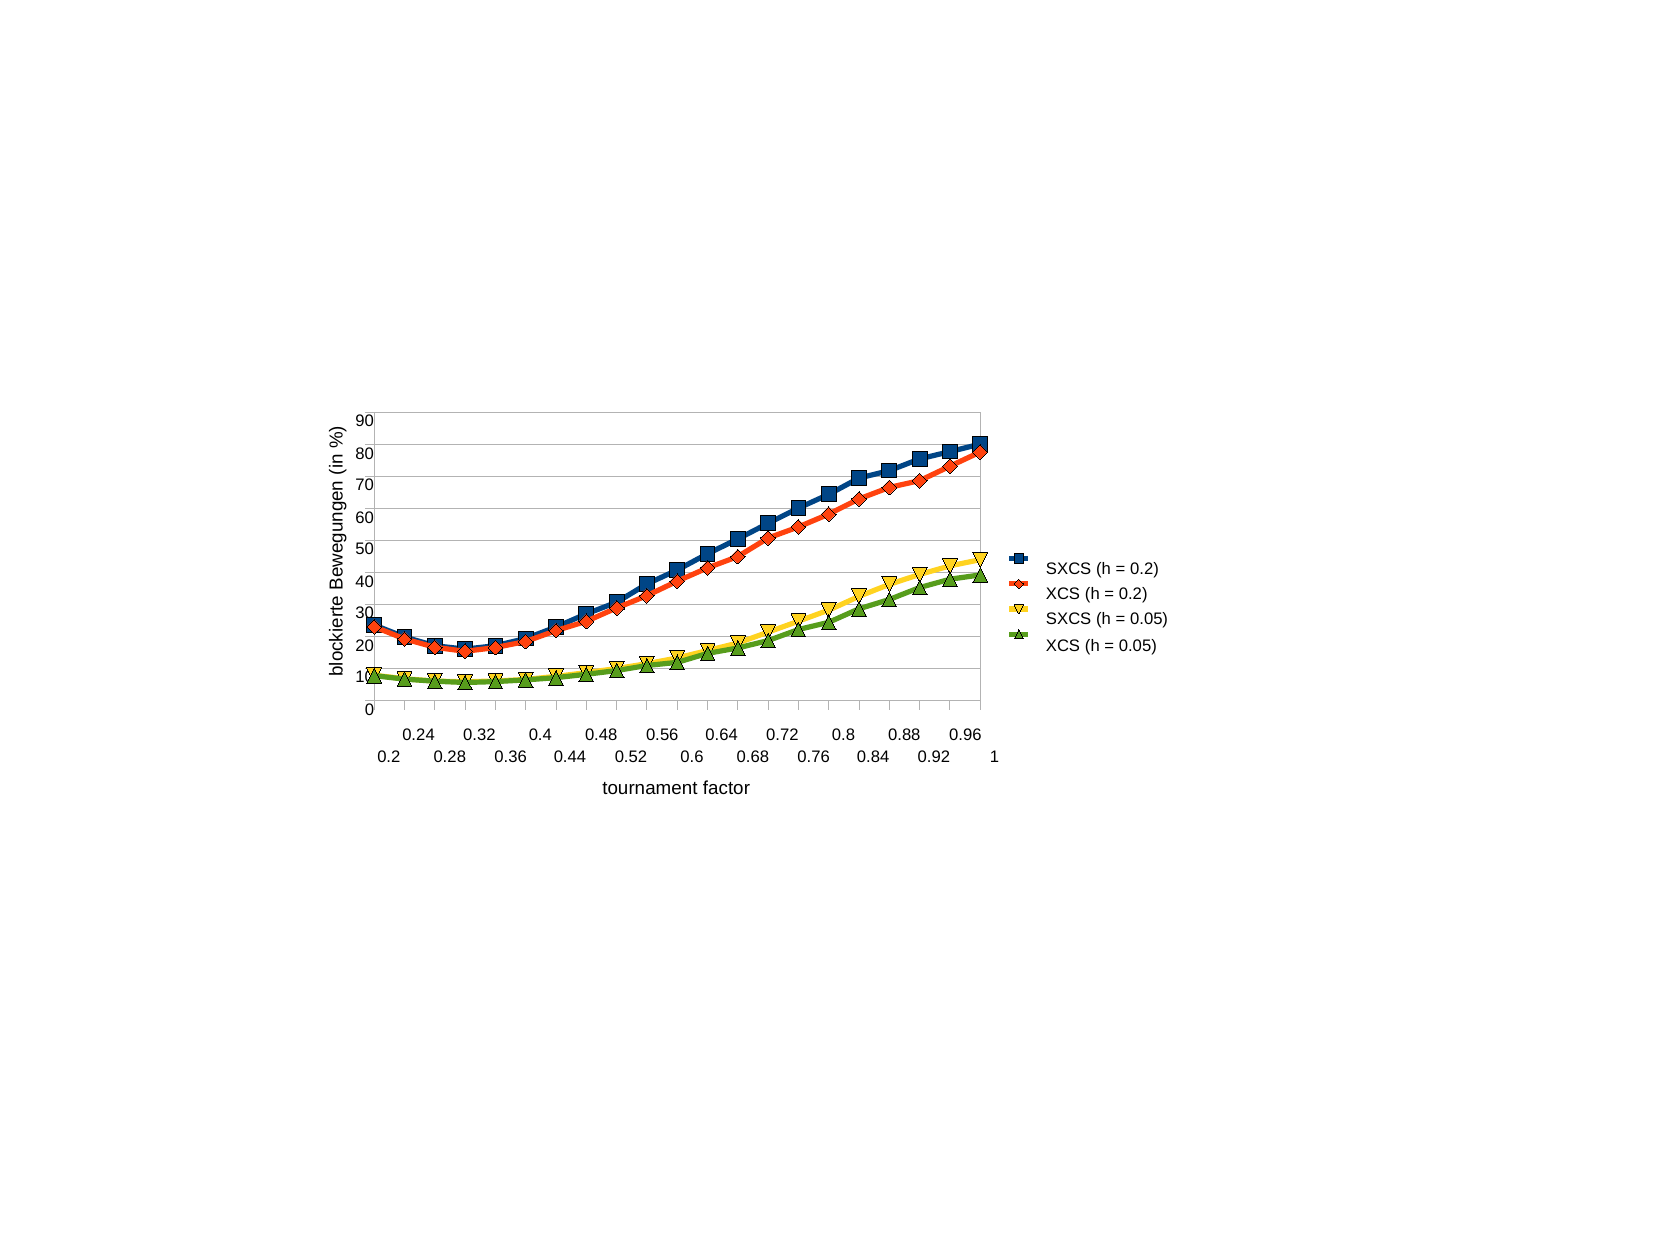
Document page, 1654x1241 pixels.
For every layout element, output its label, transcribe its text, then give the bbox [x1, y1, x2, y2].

text_box 0.48 [570, 717, 631, 752]
text_box 0.4 [514, 717, 567, 752]
text_box 10 [340, 663, 389, 694]
text_box 0.24 [387, 717, 448, 752]
text_box 0.8 [817, 717, 871, 752]
text_box 60 [354, 502, 389, 535]
text_box [281, 394, 1181, 808]
text_box 0.36 [479, 739, 539, 774]
text_box 0.28 [418, 739, 479, 774]
text_box 0.92 [903, 739, 966, 774]
text_box XCS (h = 0.2) [1031, 577, 1163, 602]
text_box 40 [354, 566, 389, 599]
text_box SXCS (h = 0.2) [1031, 552, 1174, 586]
text_box 0.44 [539, 739, 600, 774]
text_box 0.72 [751, 717, 814, 752]
text_box 20 [354, 630, 389, 663]
text_box 0.2 [362, 739, 416, 774]
text_box 0.6 [665, 739, 719, 770]
text_box 0.52 [600, 739, 663, 770]
text_box blockierte Bewegungen (in %) [318, 411, 354, 692]
text_box 70 [354, 471, 389, 502]
text_box 1 [974, 739, 1014, 774]
text_box 0.56 [631, 717, 690, 752]
text_box 30 [354, 599, 389, 630]
text_box 0.88 [873, 717, 934, 752]
text_box 0 [349, 694, 389, 727]
text_box XCS (h = 0.05) [1031, 628, 1172, 663]
text_box 0.68 [721, 739, 782, 774]
text_box 0.32 [448, 717, 511, 752]
text_box 0.96 [934, 717, 997, 752]
text_box 80 [354, 438, 389, 471]
text_box 0.84 [842, 739, 903, 774]
text_box 50 [354, 535, 389, 566]
text_box 90 [340, 403, 389, 438]
text_box tournament factor [587, 770, 766, 807]
text_box 0.64 [690, 717, 751, 752]
text_box 0.76 [782, 739, 842, 774]
text_box SXCS (h = 0.05) [1031, 602, 1183, 636]
